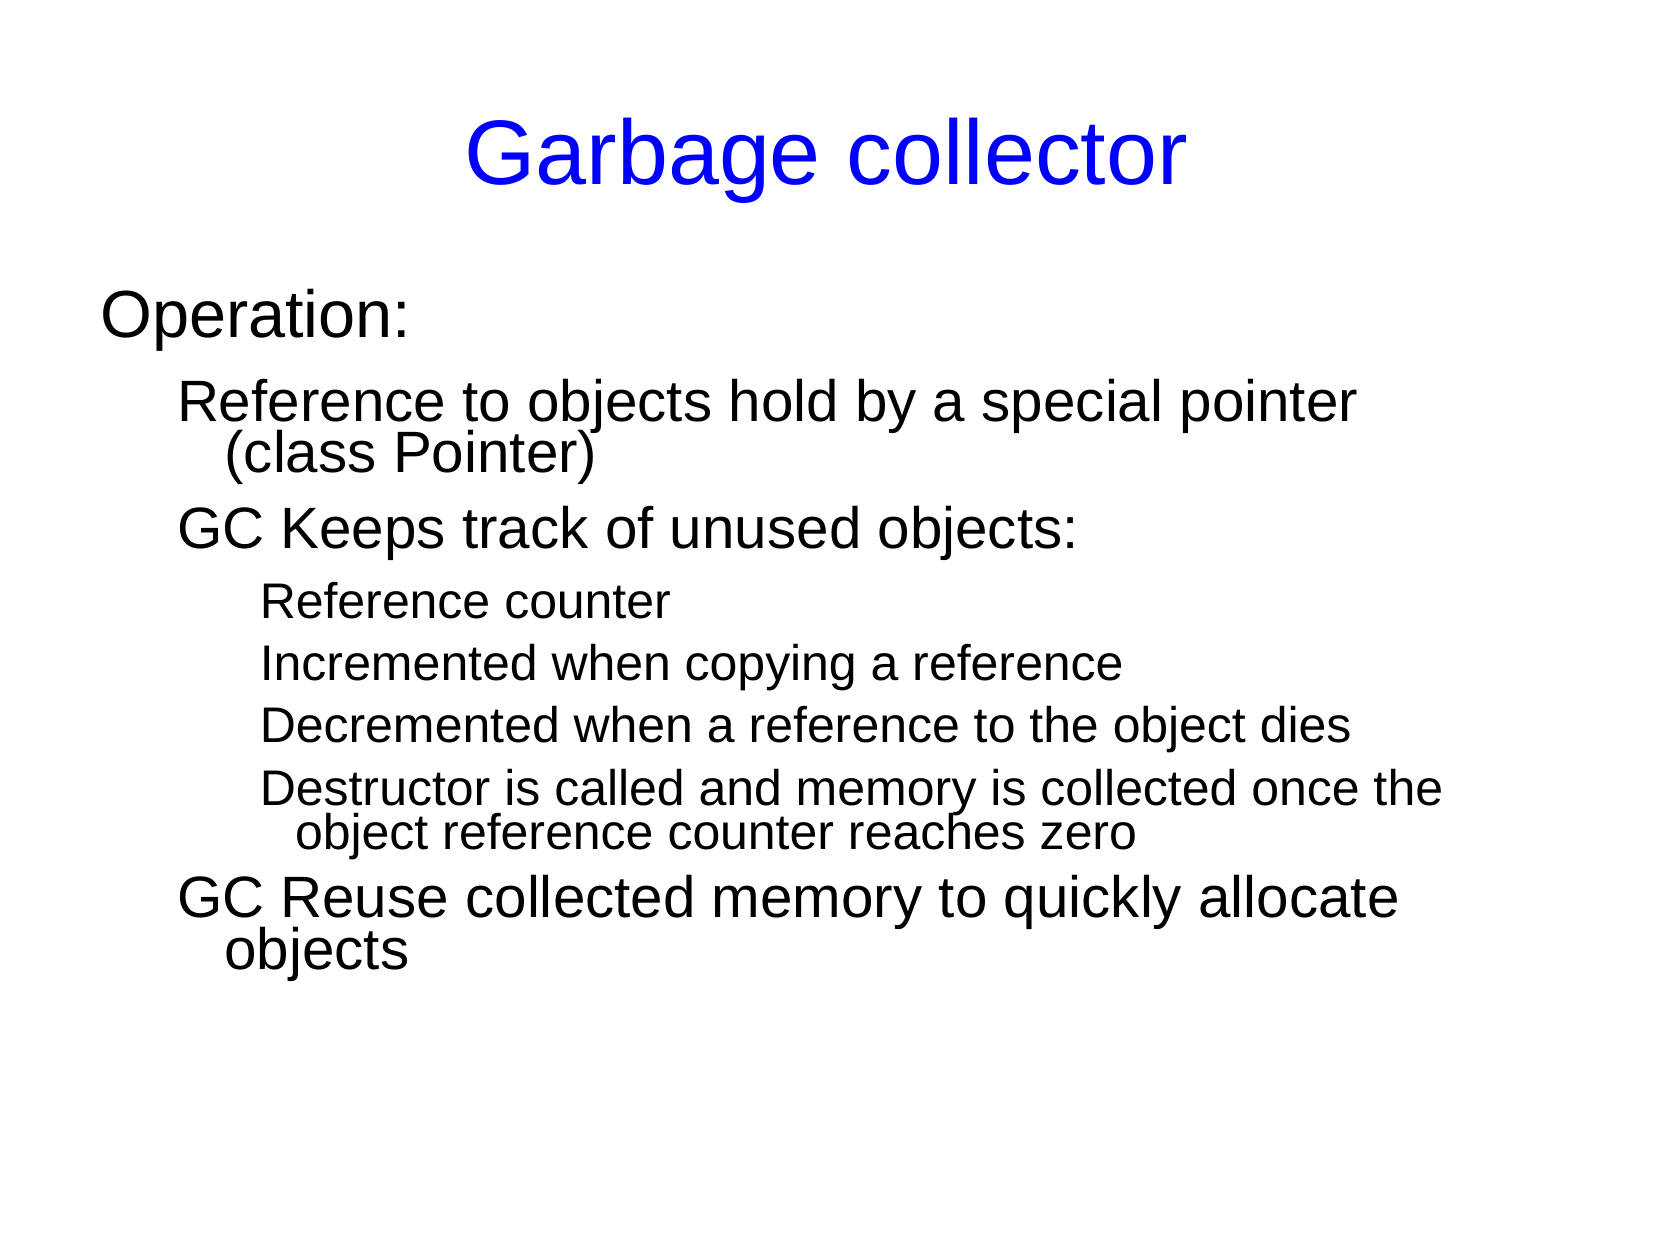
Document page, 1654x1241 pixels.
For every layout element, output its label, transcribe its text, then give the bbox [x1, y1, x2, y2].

title Garbage collector [82, 49, 1571, 257]
list Operation: Reference to objects hold by a special pointer (class Pointer) GC Keeps track of unused objects: Reference counter Incremented when copying a reference Decremented when a reference to the object dies Destructor is called and memory is collected once the object reference counter reaches zero GC Reuse collected memory to quickly allocate objects [82, 290, 1571, 1180]
